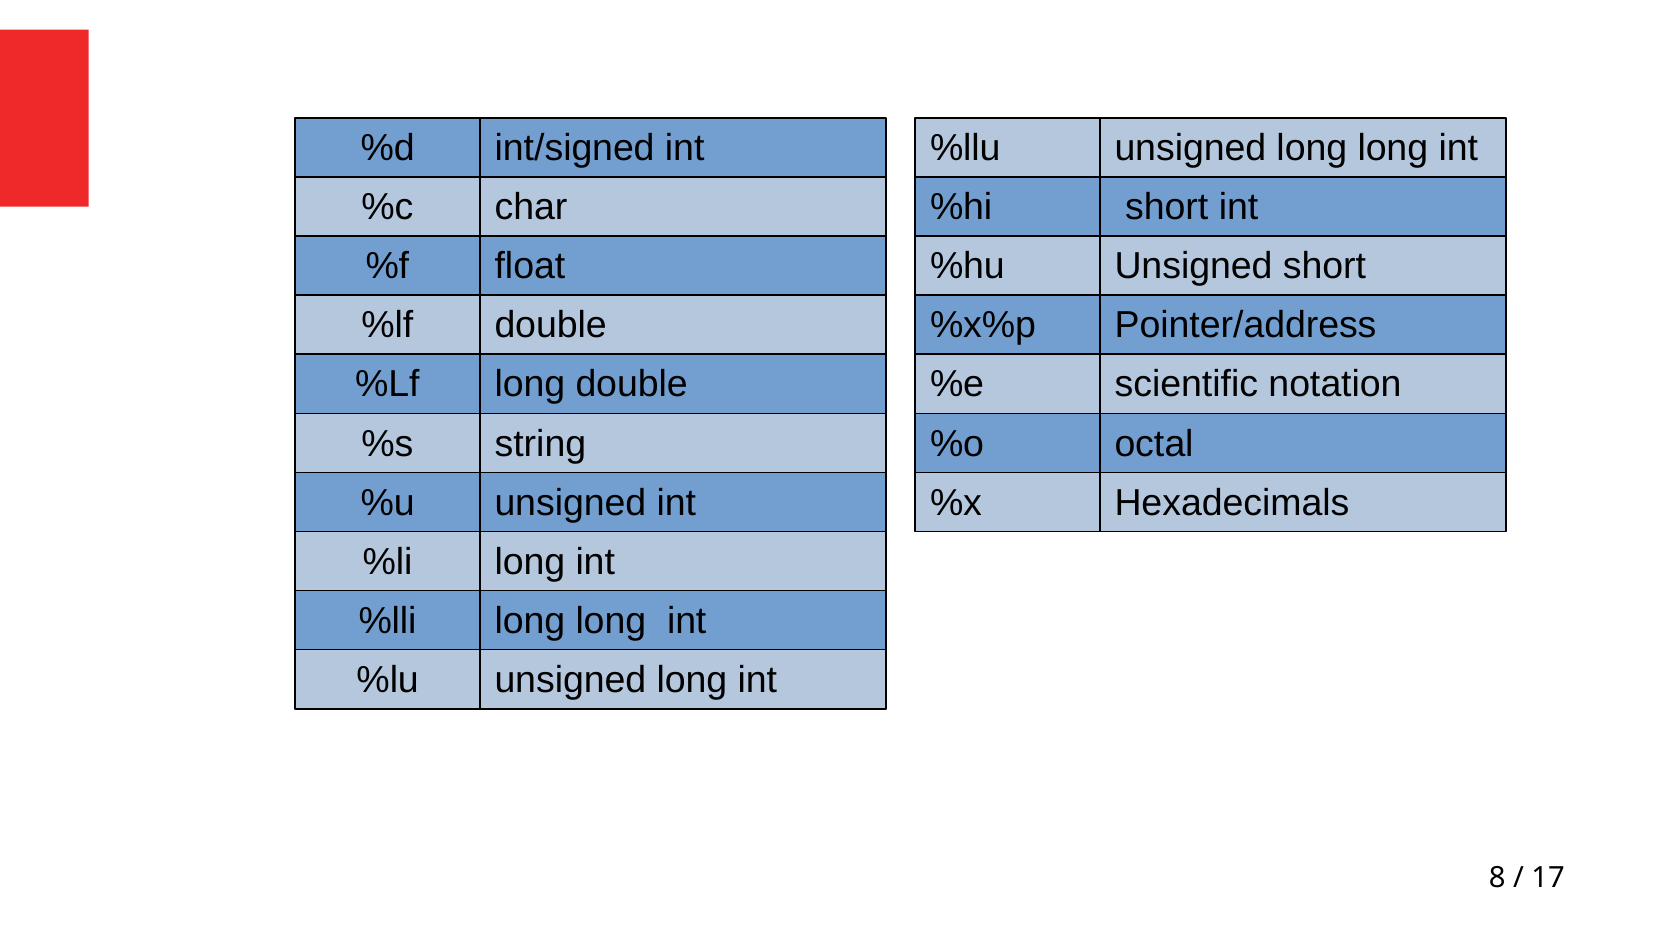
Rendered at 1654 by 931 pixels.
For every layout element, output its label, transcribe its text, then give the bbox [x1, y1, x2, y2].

text_box short int [1099, 177, 1506, 236]
text_box %o [915, 413, 1099, 472]
text_box long int [479, 531, 886, 590]
text_box char [479, 178, 886, 236]
text_box %c [295, 178, 479, 236]
text_box int/signed int [479, 118, 886, 178]
text_box unsigned long long int [1099, 118, 1506, 177]
text_box %u [295, 472, 479, 531]
text_box unsigned int [479, 472, 886, 531]
text_box %e [915, 354, 1099, 413]
text_box %x%p [915, 296, 1099, 354]
text_box %hu [915, 236, 1099, 296]
text_box float [479, 236, 886, 295]
text_box octal [1099, 413, 1506, 472]
text_box string [479, 413, 886, 472]
text_box %lli [295, 590, 479, 649]
text_box scientific notation [1099, 354, 1506, 413]
text_box long double [479, 355, 886, 413]
text_box %Lf [295, 355, 479, 413]
text_box unsigned long int [479, 649, 886, 709]
text_box Hexadecimals [1099, 472, 1506, 532]
text_box %s [295, 413, 479, 472]
text_box %hi [915, 177, 1099, 236]
text_box %li [295, 531, 479, 590]
text_box Unsigned short [1099, 236, 1506, 296]
text_box long long int [479, 590, 886, 649]
text_box %llu [915, 118, 1099, 177]
text_box %lf [295, 295, 479, 355]
text_box double [479, 295, 886, 355]
text_box %f [295, 236, 479, 295]
text_box Pointer/address [1099, 296, 1506, 354]
text_box %lu [295, 649, 479, 709]
text_box %d [295, 118, 479, 178]
text_box %x [915, 472, 1099, 532]
